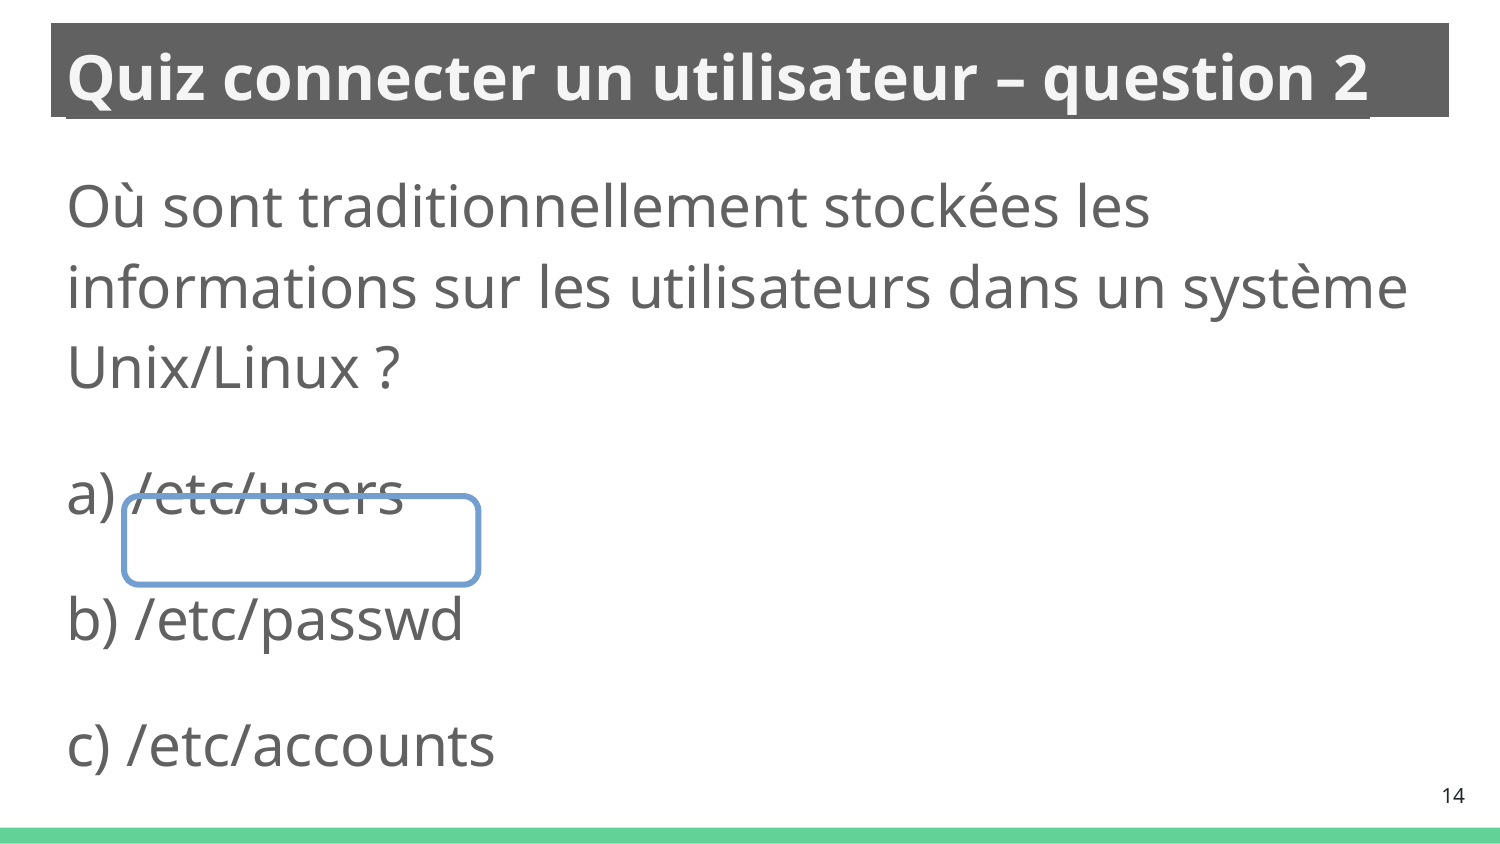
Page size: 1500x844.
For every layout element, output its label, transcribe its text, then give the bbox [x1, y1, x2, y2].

list Où sont traditionnellement stockées les informations sur les utilisateurs dans un système Unix/Linux ? a) /etc/users b) /etc/passwd c) /etc/accounts [51, 144, 1477, 714]
slide_number <numéro> [1389, 764, 1480, 830]
title Quiz connecter un utilisateur – question 2 [51, 23, 1449, 117]
